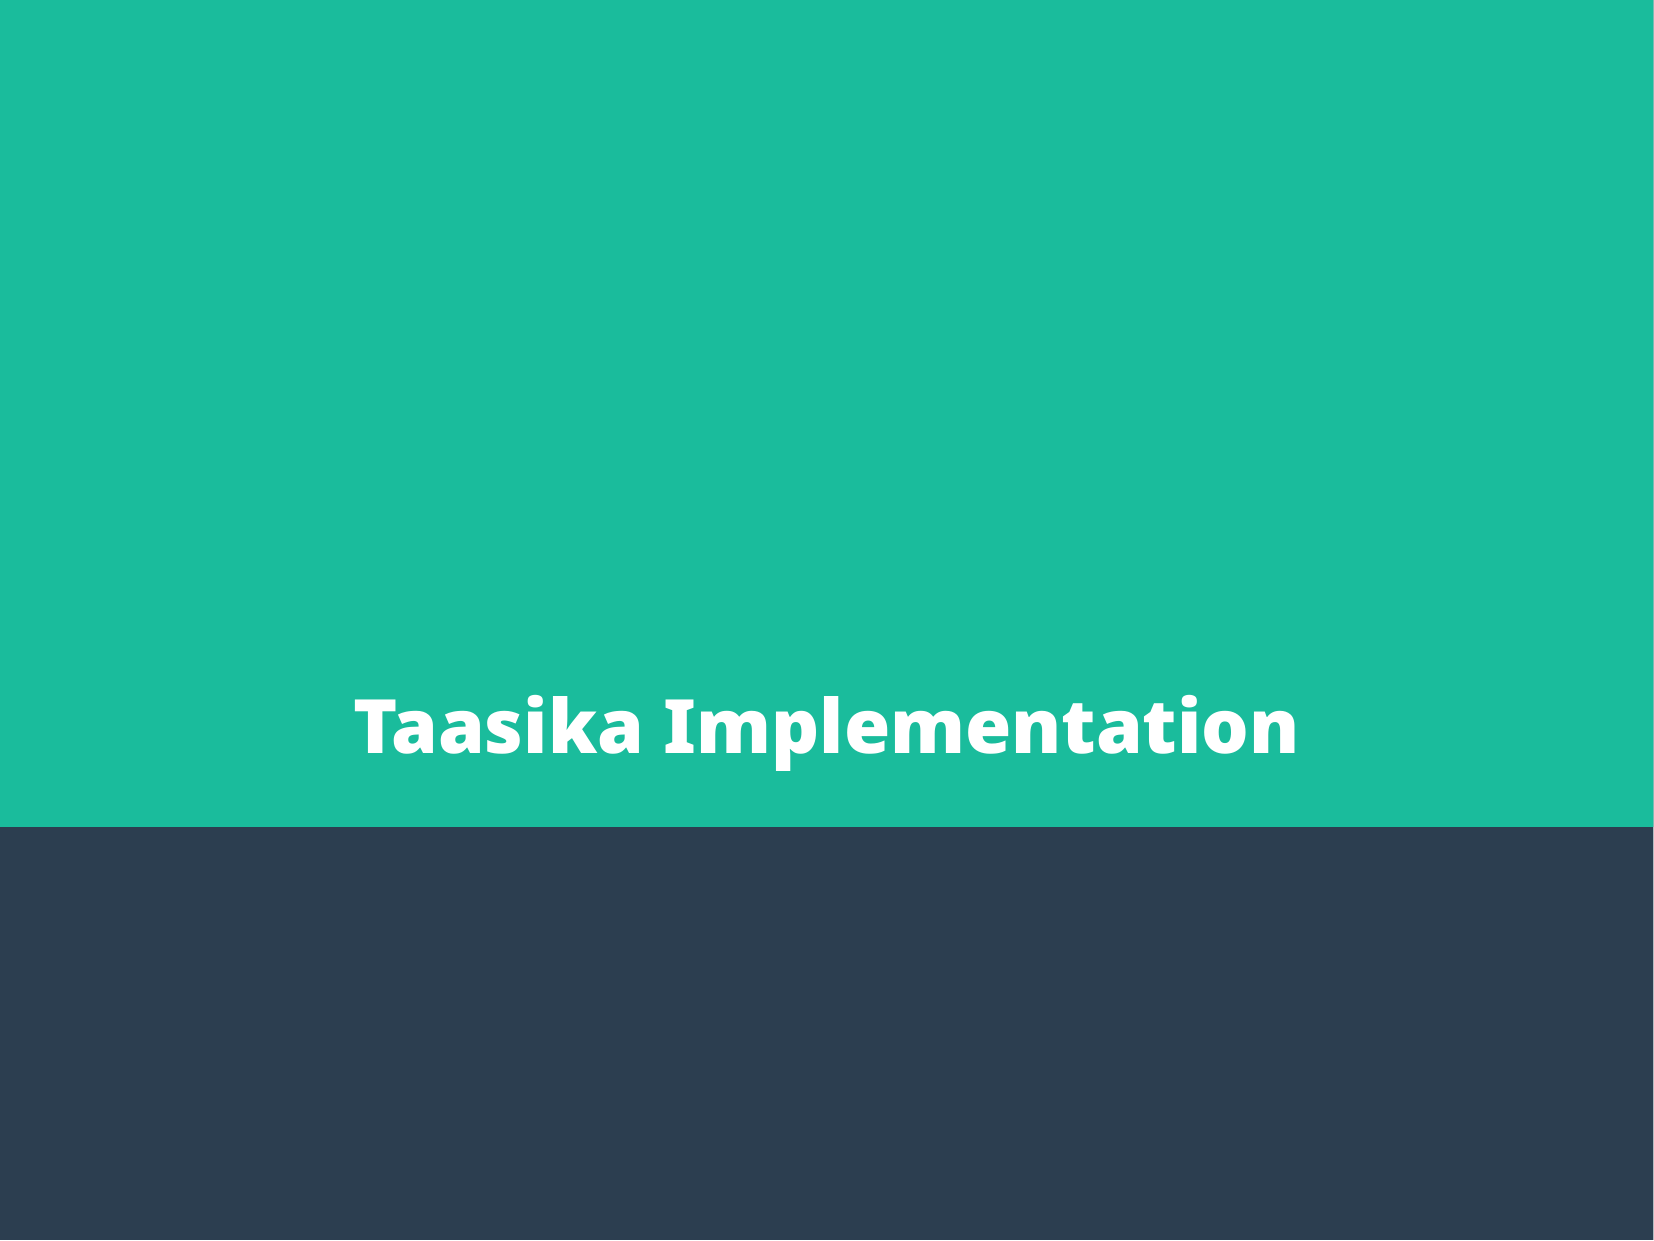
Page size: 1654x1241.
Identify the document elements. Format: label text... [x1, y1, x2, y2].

title Taasika Implementation [59, 620, 1595, 778]
